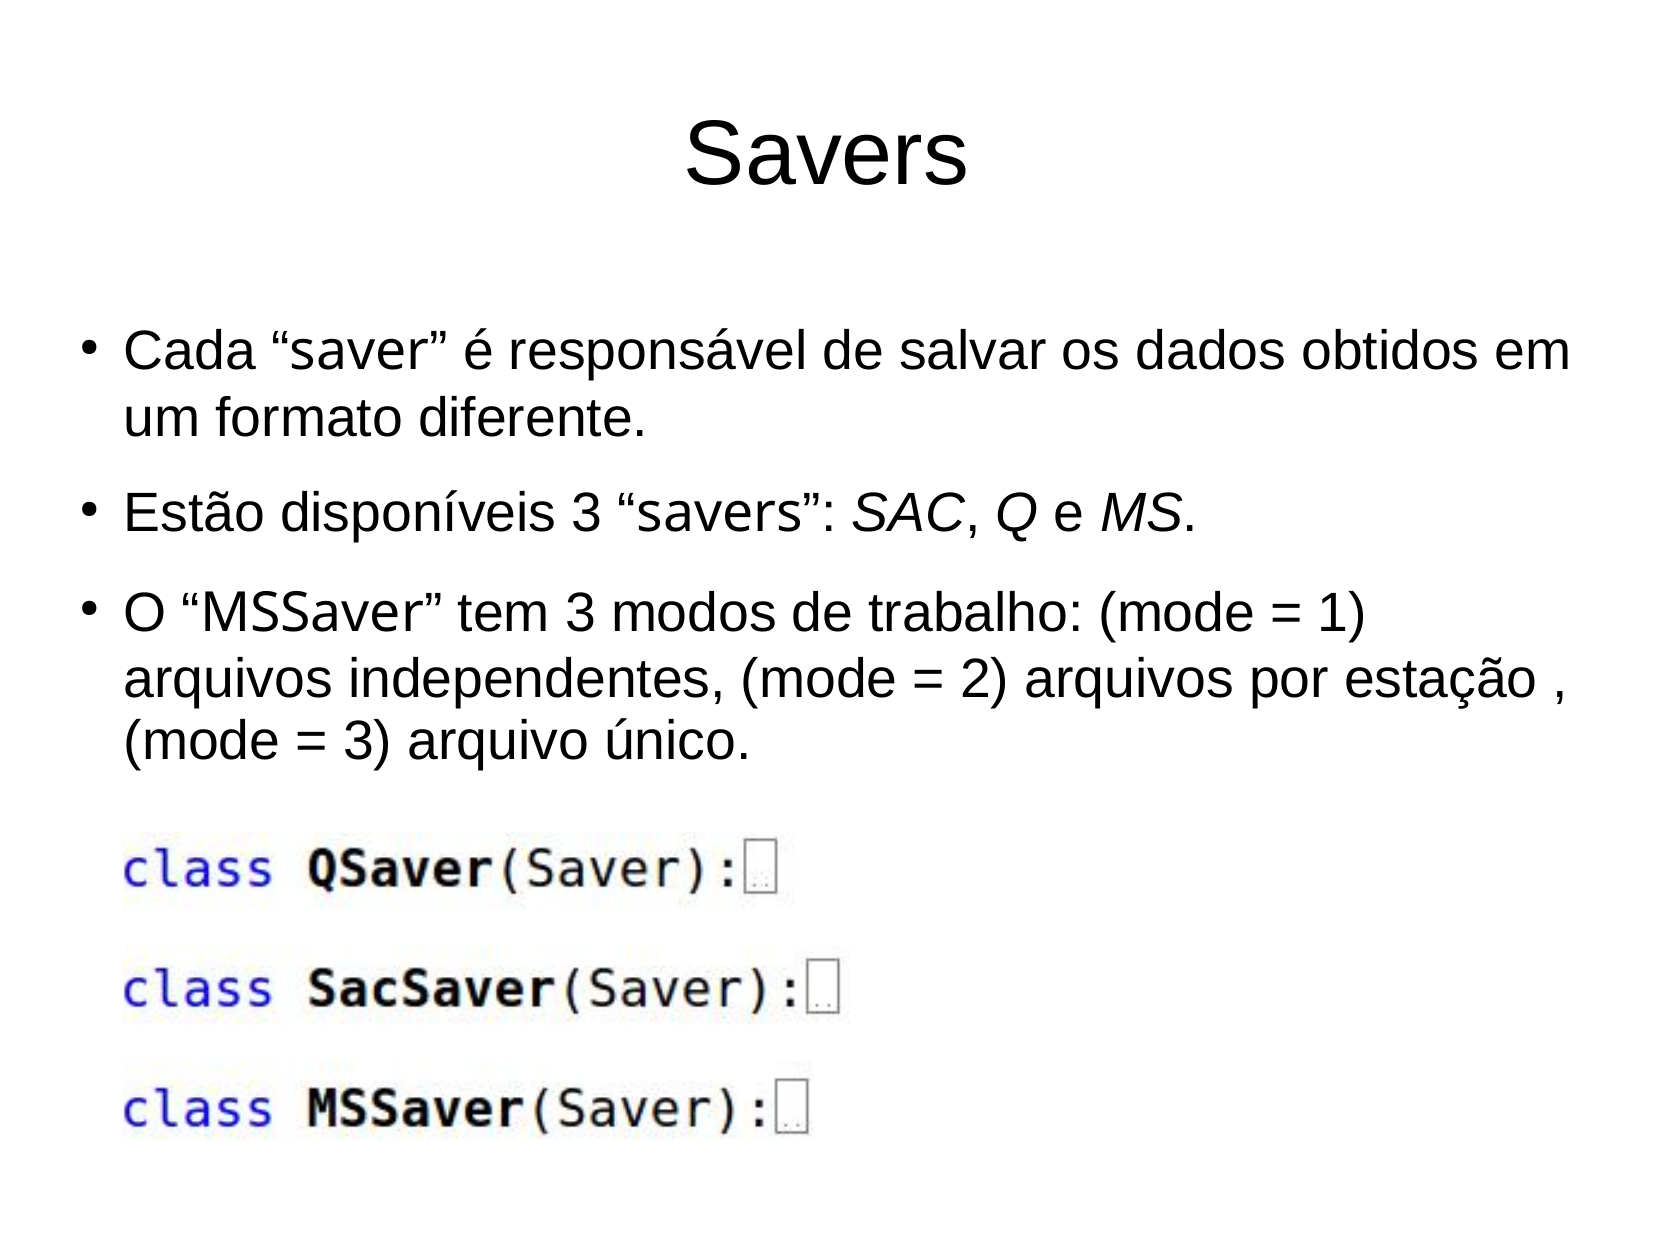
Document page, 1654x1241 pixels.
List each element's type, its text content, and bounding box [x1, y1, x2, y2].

list Cada “saver” é responsável de salvar os dados obtidos em um formato diferente. Estão disponíveis 3 “savers”: SAC, Q e MS. O “MSSaver” tem 3 modos de trabalho: (mode = 1) arquivos independentes, (mode = 2) arquivos por estação , (mode = 3) arquivo único. [64, 310, 1584, 774]
picture [123, 832, 850, 1144]
title Savers [82, 49, 1571, 257]
